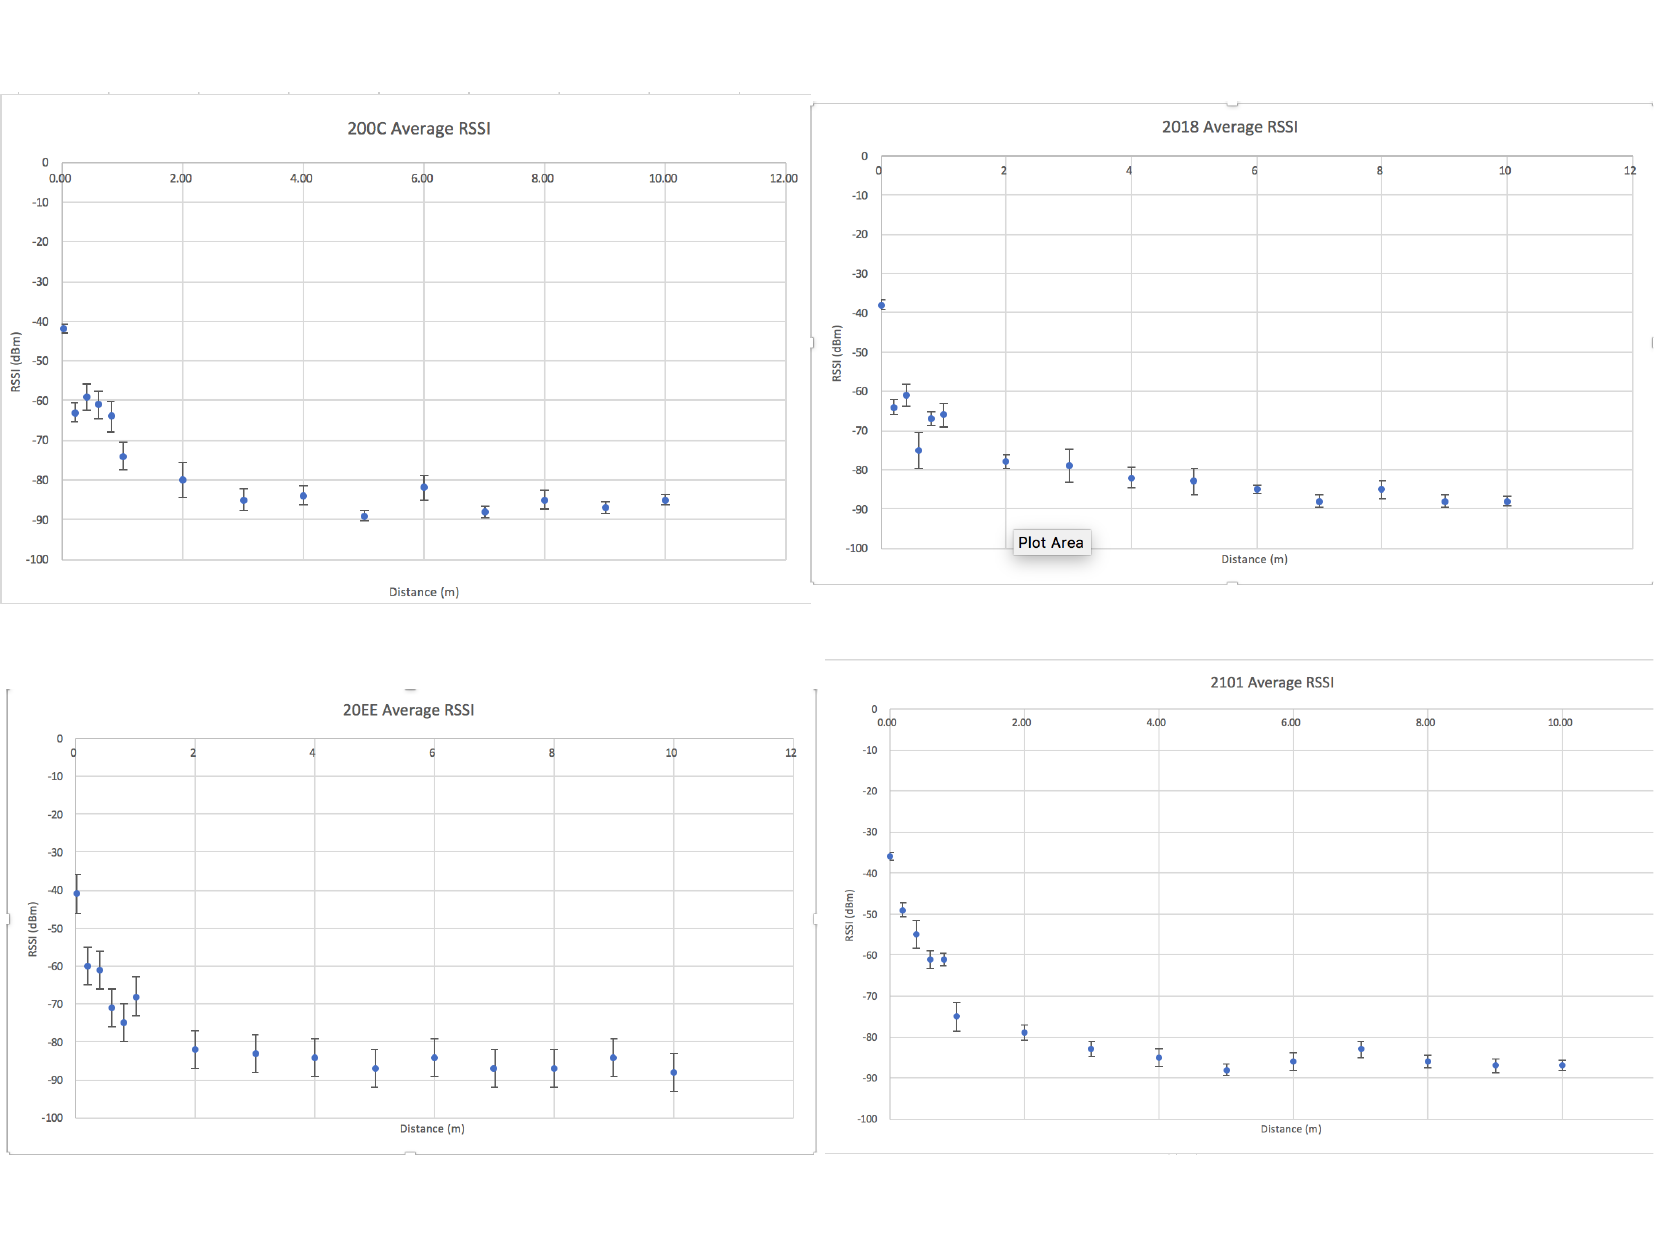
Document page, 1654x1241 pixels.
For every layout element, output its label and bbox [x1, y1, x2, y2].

picture [825, 659, 1654, 1156]
picture [6, 689, 818, 1156]
picture [0, 92, 1654, 604]
